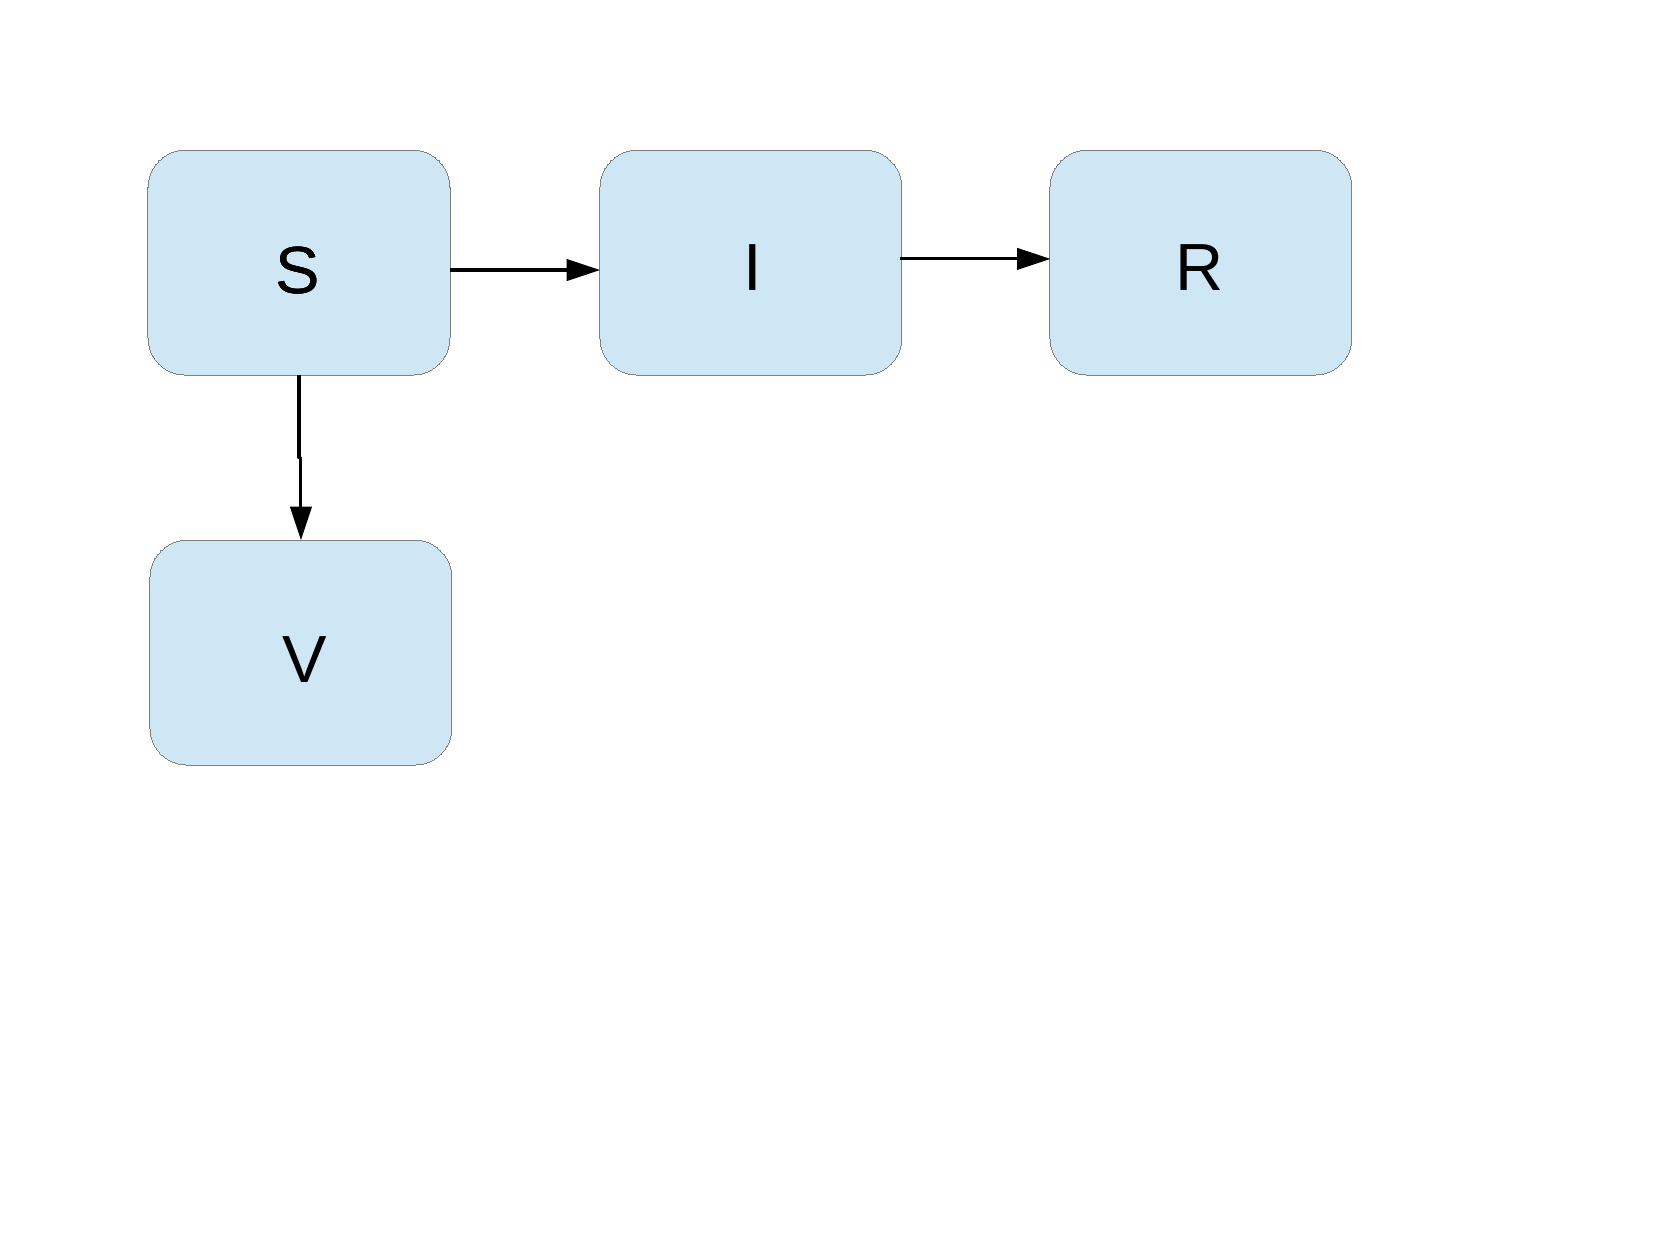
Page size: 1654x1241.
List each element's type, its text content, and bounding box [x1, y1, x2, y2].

text_box [149, 540, 452, 766]
text_box R [1160, 222, 1239, 312]
text_box S [260, 225, 336, 316]
text_box V [267, 615, 342, 705]
text_box [599, 150, 902, 376]
text_box [1049, 150, 1352, 376]
text_box I [729, 222, 778, 313]
text_box [147, 150, 451, 376]
